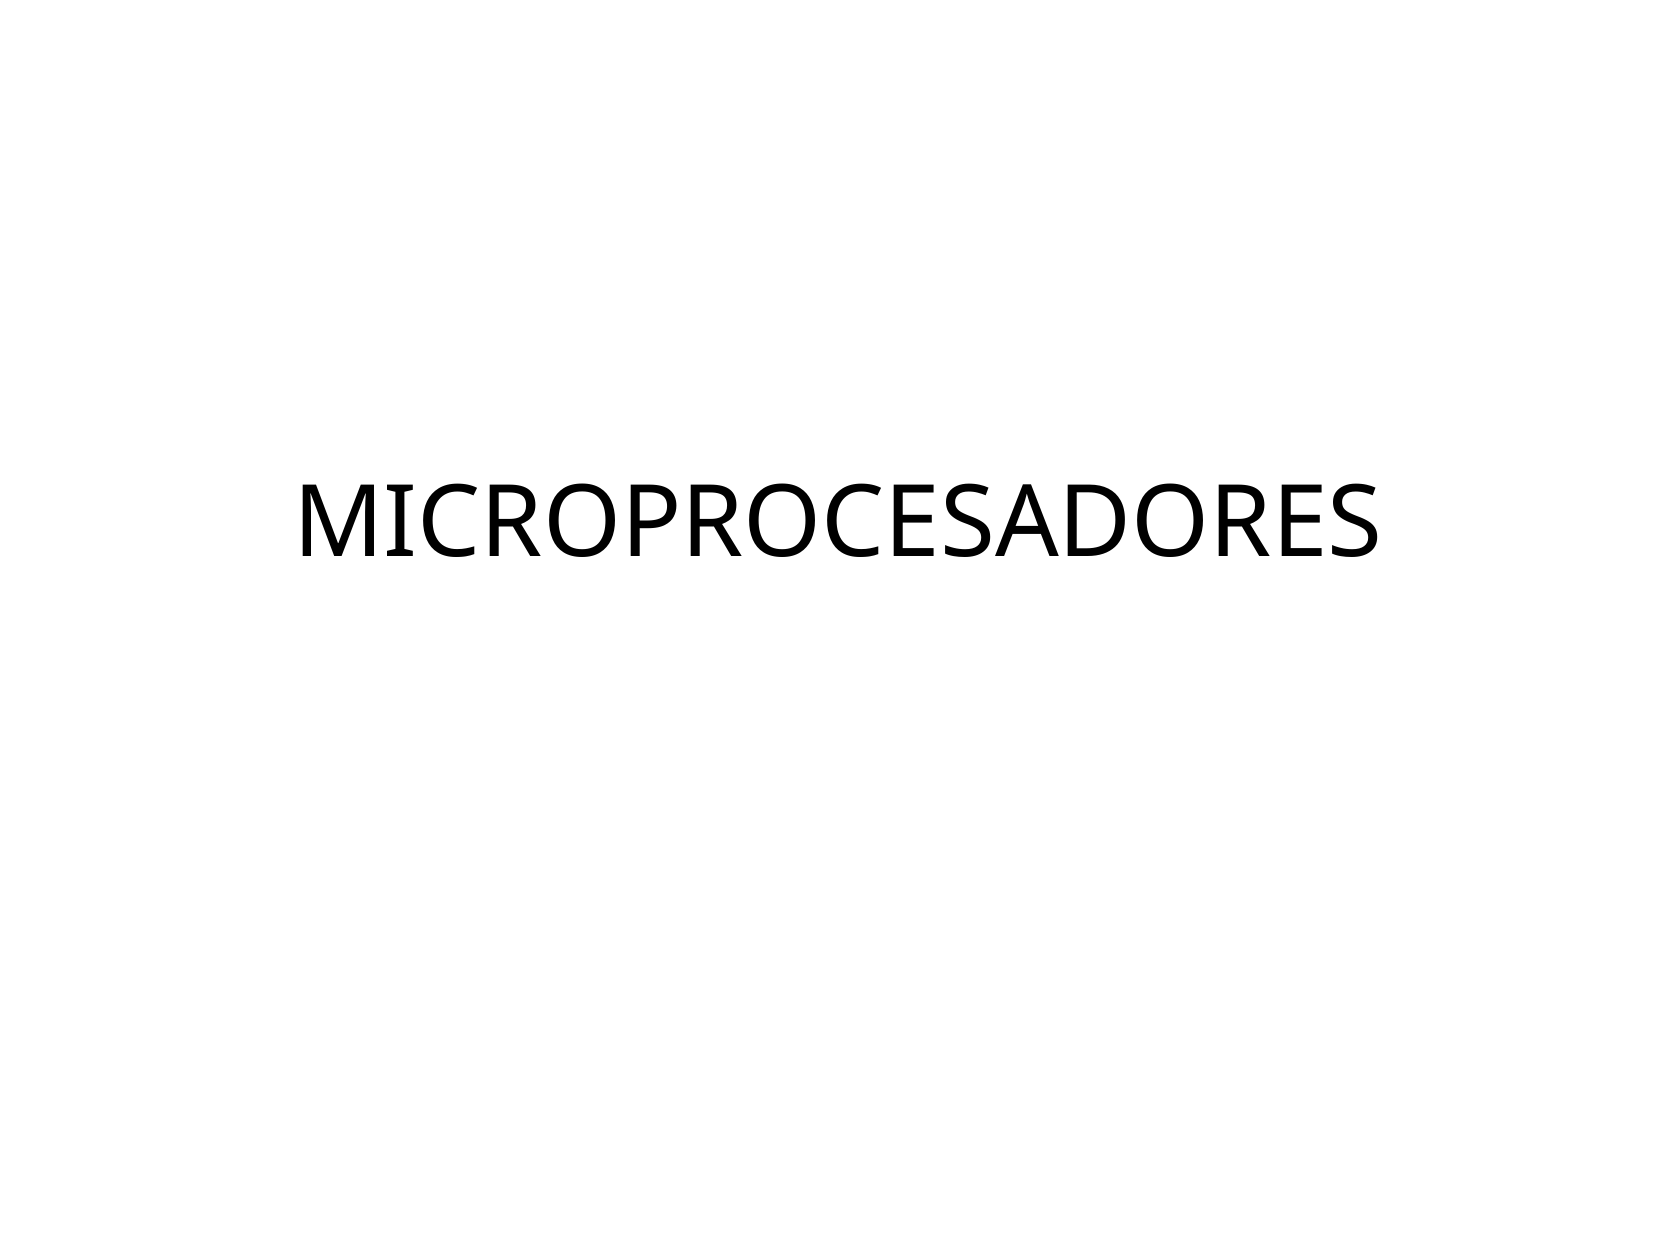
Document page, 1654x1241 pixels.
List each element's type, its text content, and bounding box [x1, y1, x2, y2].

title MICROPROCESADORES [94, 413, 1583, 621]
